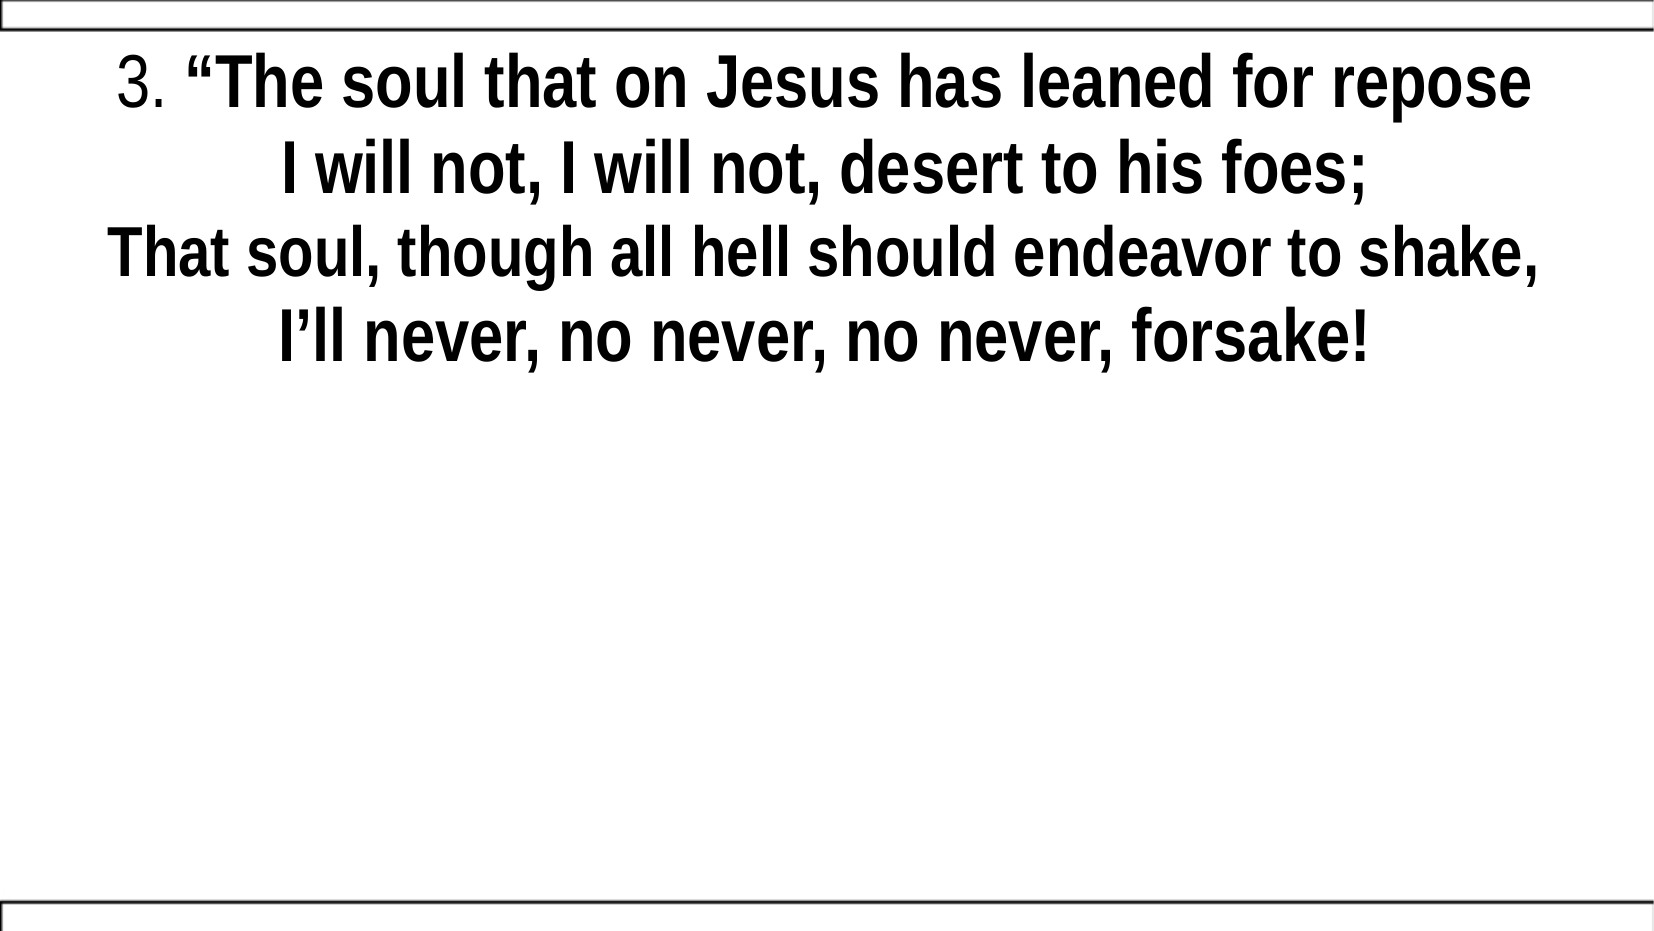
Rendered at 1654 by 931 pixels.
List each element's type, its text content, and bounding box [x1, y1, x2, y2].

picture [0, 0, 1654, 931]
text_box 3. “The soul that on Jesus has leaned for repose I will not, I will not, desert to his foes; That soul, though all hell should endeavor to shake, I’ll never, no never, no never, forsake! [75, 30, 1576, 391]
